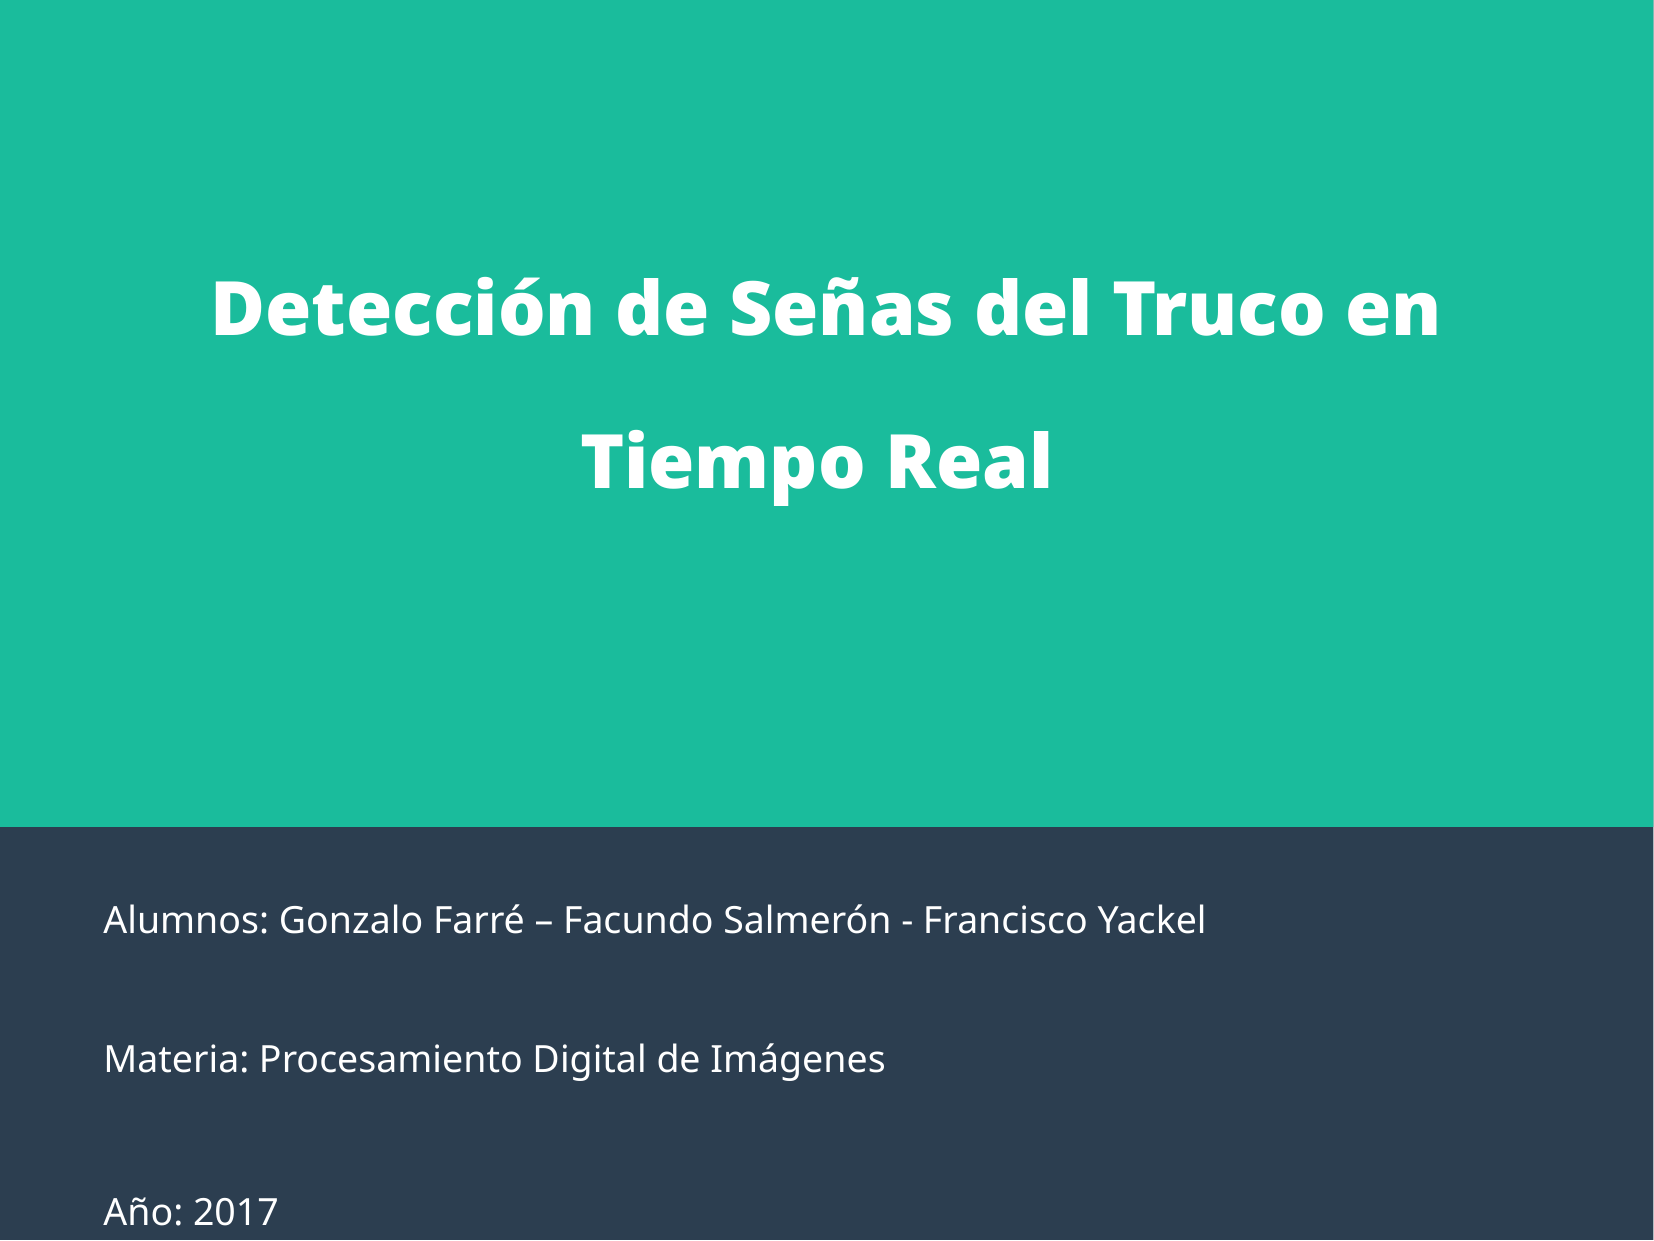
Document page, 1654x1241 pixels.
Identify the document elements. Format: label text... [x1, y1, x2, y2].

text_box Materia: Procesamiento Digital de Imágenes Año: 2017 [88, 974, 1595, 1207]
title Detección de Señas del Truco en Tiempo Real [59, 59, 1595, 758]
text_box Alumnos: Gonzalo Farré – Facundo Salmerón - Francisco Yackel [88, 885, 1565, 945]
